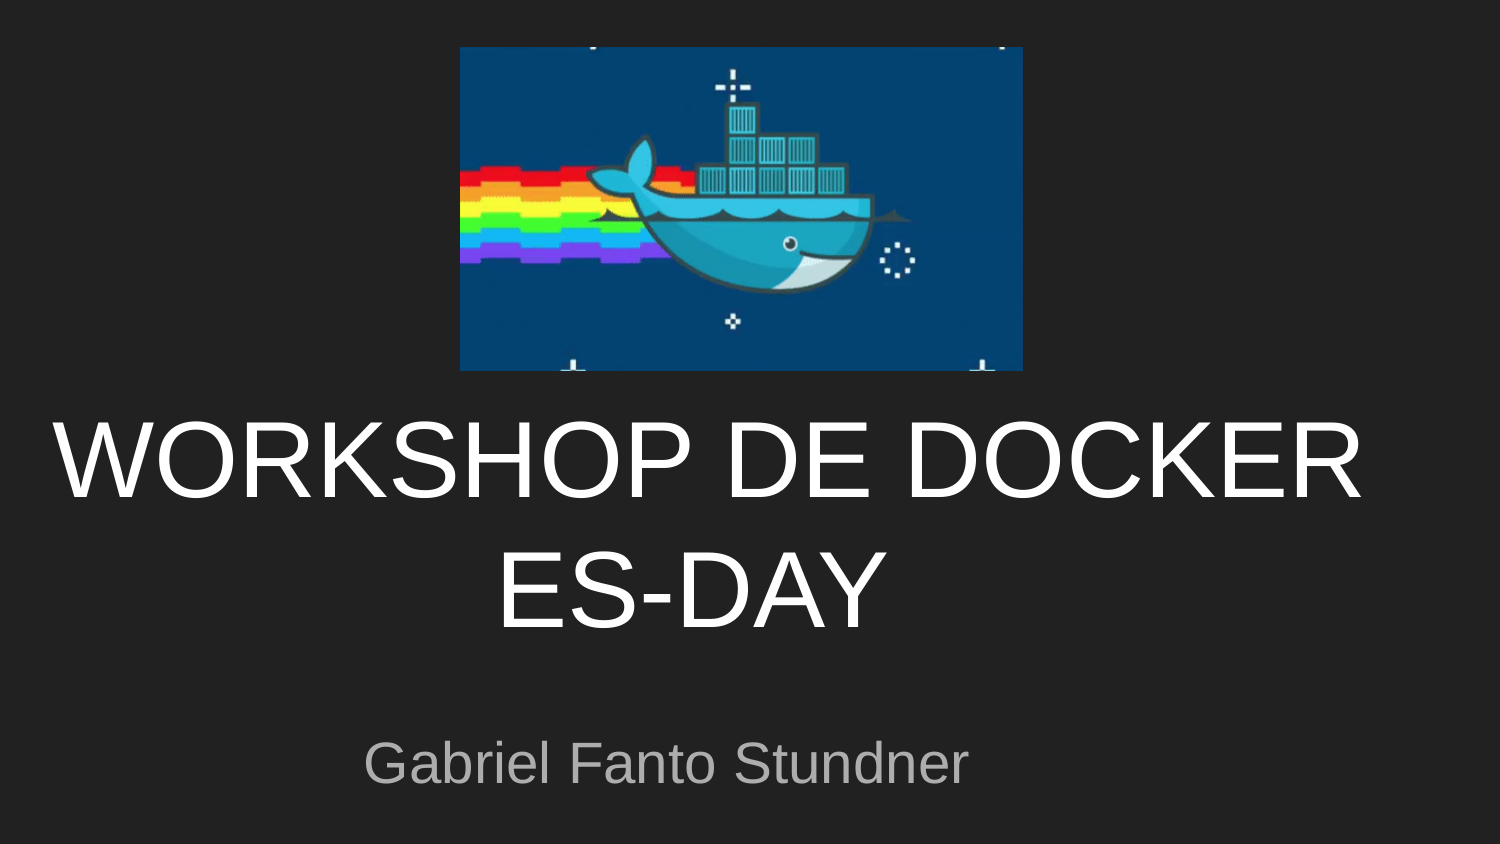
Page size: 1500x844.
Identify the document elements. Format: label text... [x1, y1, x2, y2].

text_box Gabriel Fanto Stundner [0, 709, 1342, 781]
text_box WORKSHOP DE DOCKER ES-DAY [37, 511, 1387, 665]
picture [460, 47, 1023, 371]
